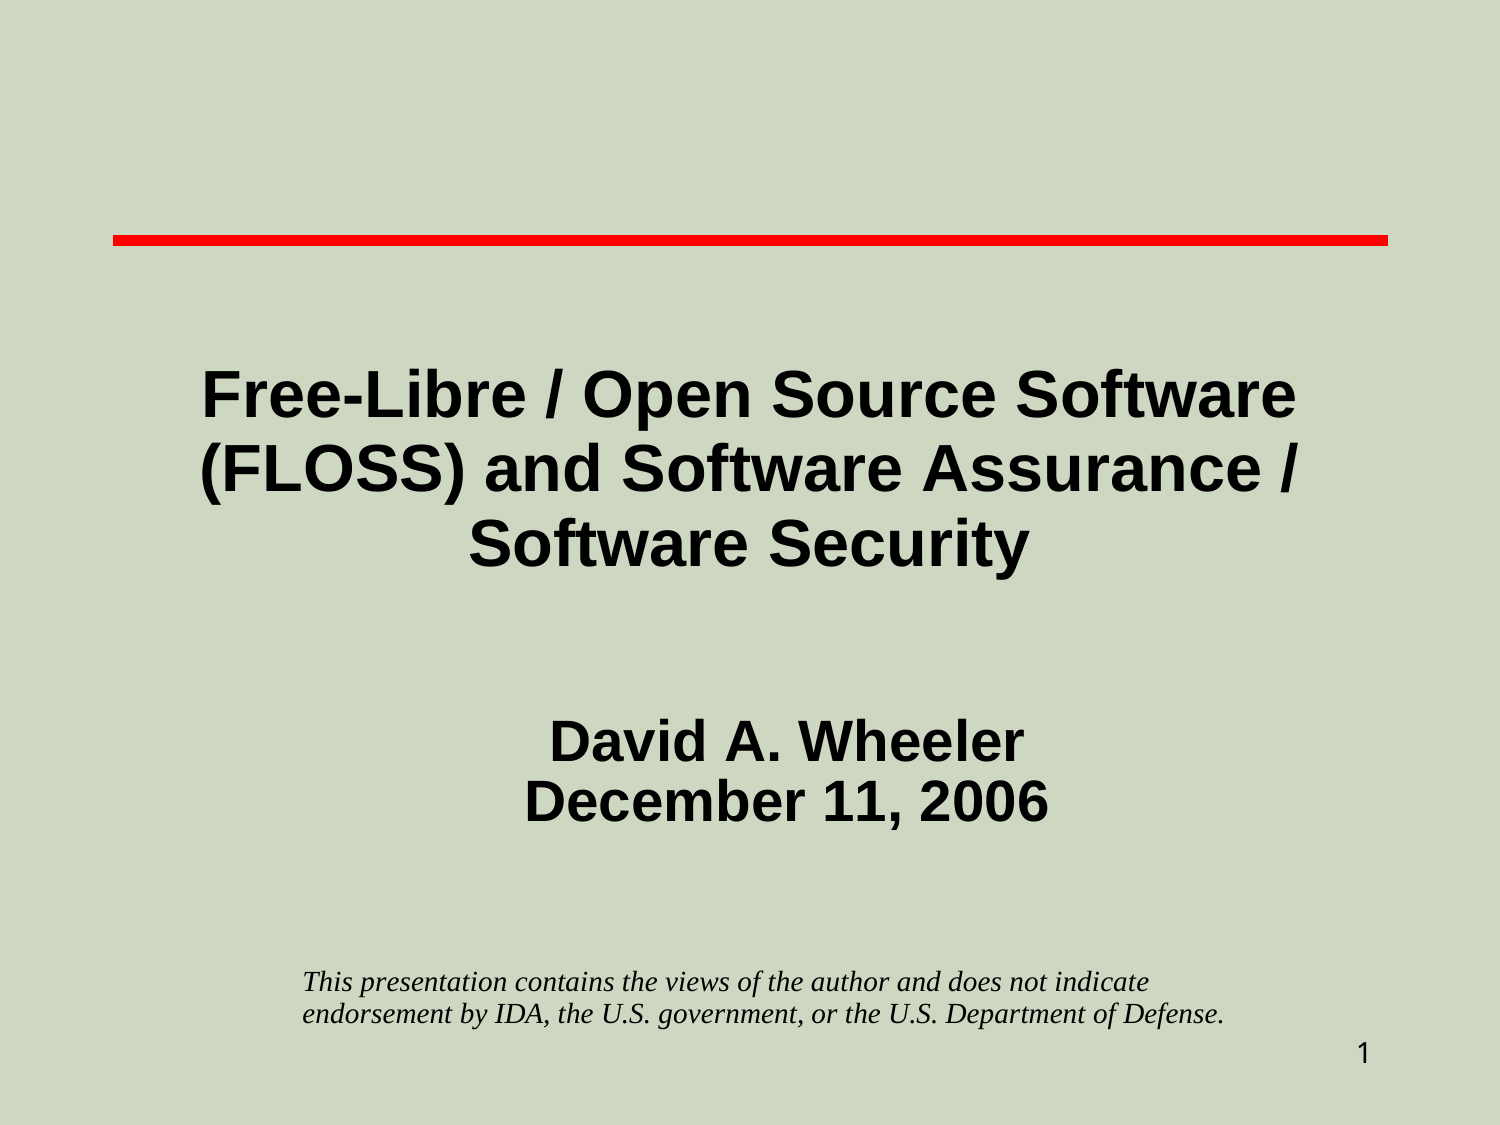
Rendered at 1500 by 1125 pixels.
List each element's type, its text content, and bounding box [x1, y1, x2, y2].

subtitle David A. Wheeler December 11, 2006 [225, 637, 1276, 926]
text_box This presentation contains the views of the author and does not indicate endorsement by IDA, the U.S. government, or the U.S. Department of Defense. [287, 957, 1276, 1038]
title Free-Libre / Open Source Software (FLOSS) and Software Assurance / Software Security [112, 348, 1388, 589]
